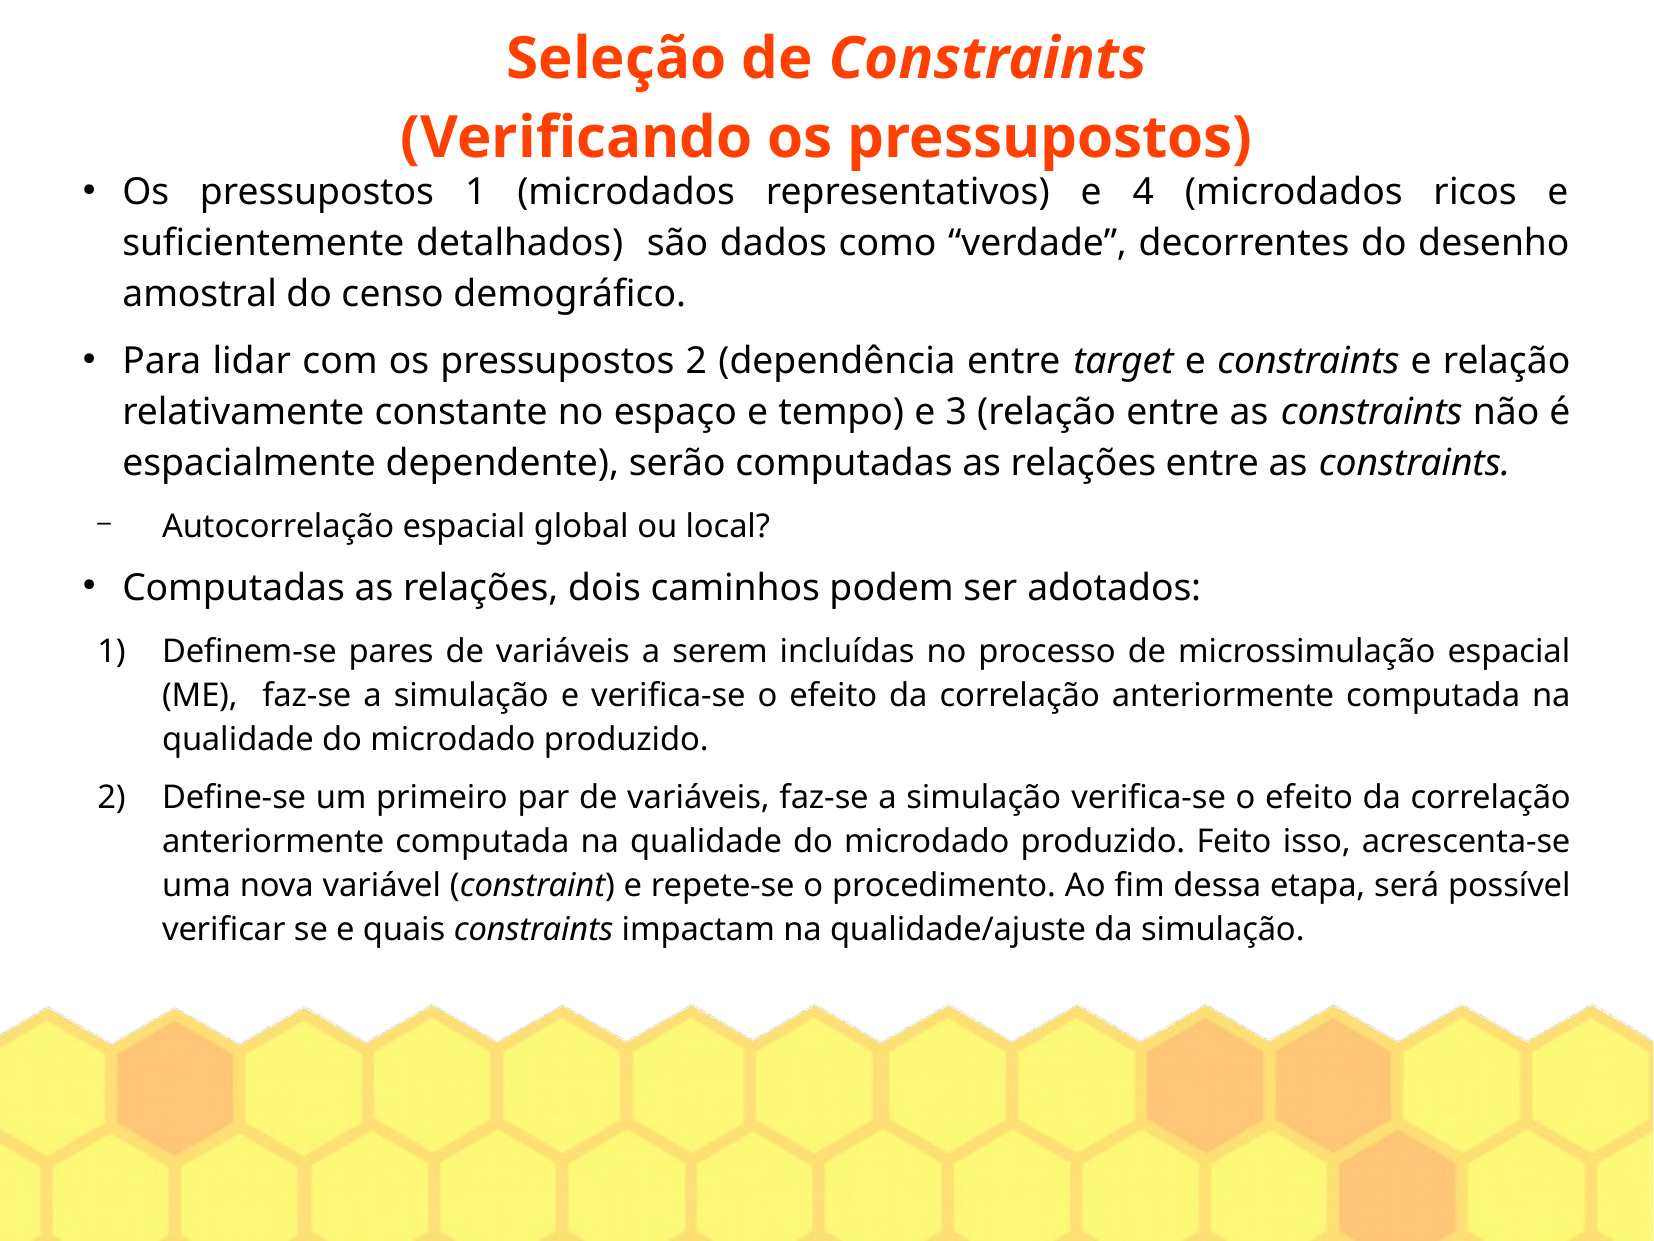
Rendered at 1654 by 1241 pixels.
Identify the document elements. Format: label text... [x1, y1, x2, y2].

picture [0, 1001, 1654, 1241]
list Os pressupostos 1 (microdados representativos) e 4 (microdados ricos e suficientemente detalhados) são dados como “verdade”, decorrentes do desenho amostral do censo demográfico. Para lidar com os pressupostos 2 (dependência entre target e constraints e relação relativamente constante no espaço e tempo) e 3 (relação entre as constraints não é espacialmente dependente), serão computadas as relações entre as constraints. Autocorrelação espacial global ou local? Computadas as relações, dois caminhos podem ser adotados: Definem-se pares de variáveis a serem incluídas no processo de microssimulação espacial (ME), faz-se a simulação e verifica-se o efeito da correlação anteriormente computada na qualidade do microdado produzido. Define-se um primeiro par de variáveis, faz-se a simulação verifica-se o efeito da correlação anteriormente computada na qualidade do microdado produzido. Feito isso, acrescenta-se uma nova variável (constraint) e repete-se o procedimento. Ao fim dessa etapa, será possível verificar se e quais constraints impactam na qualidade/ajuste da simulação. [82, 165, 1571, 1028]
title Seleção de Constraints (Verificando os pressupostos) [82, 29, 1571, 162]
